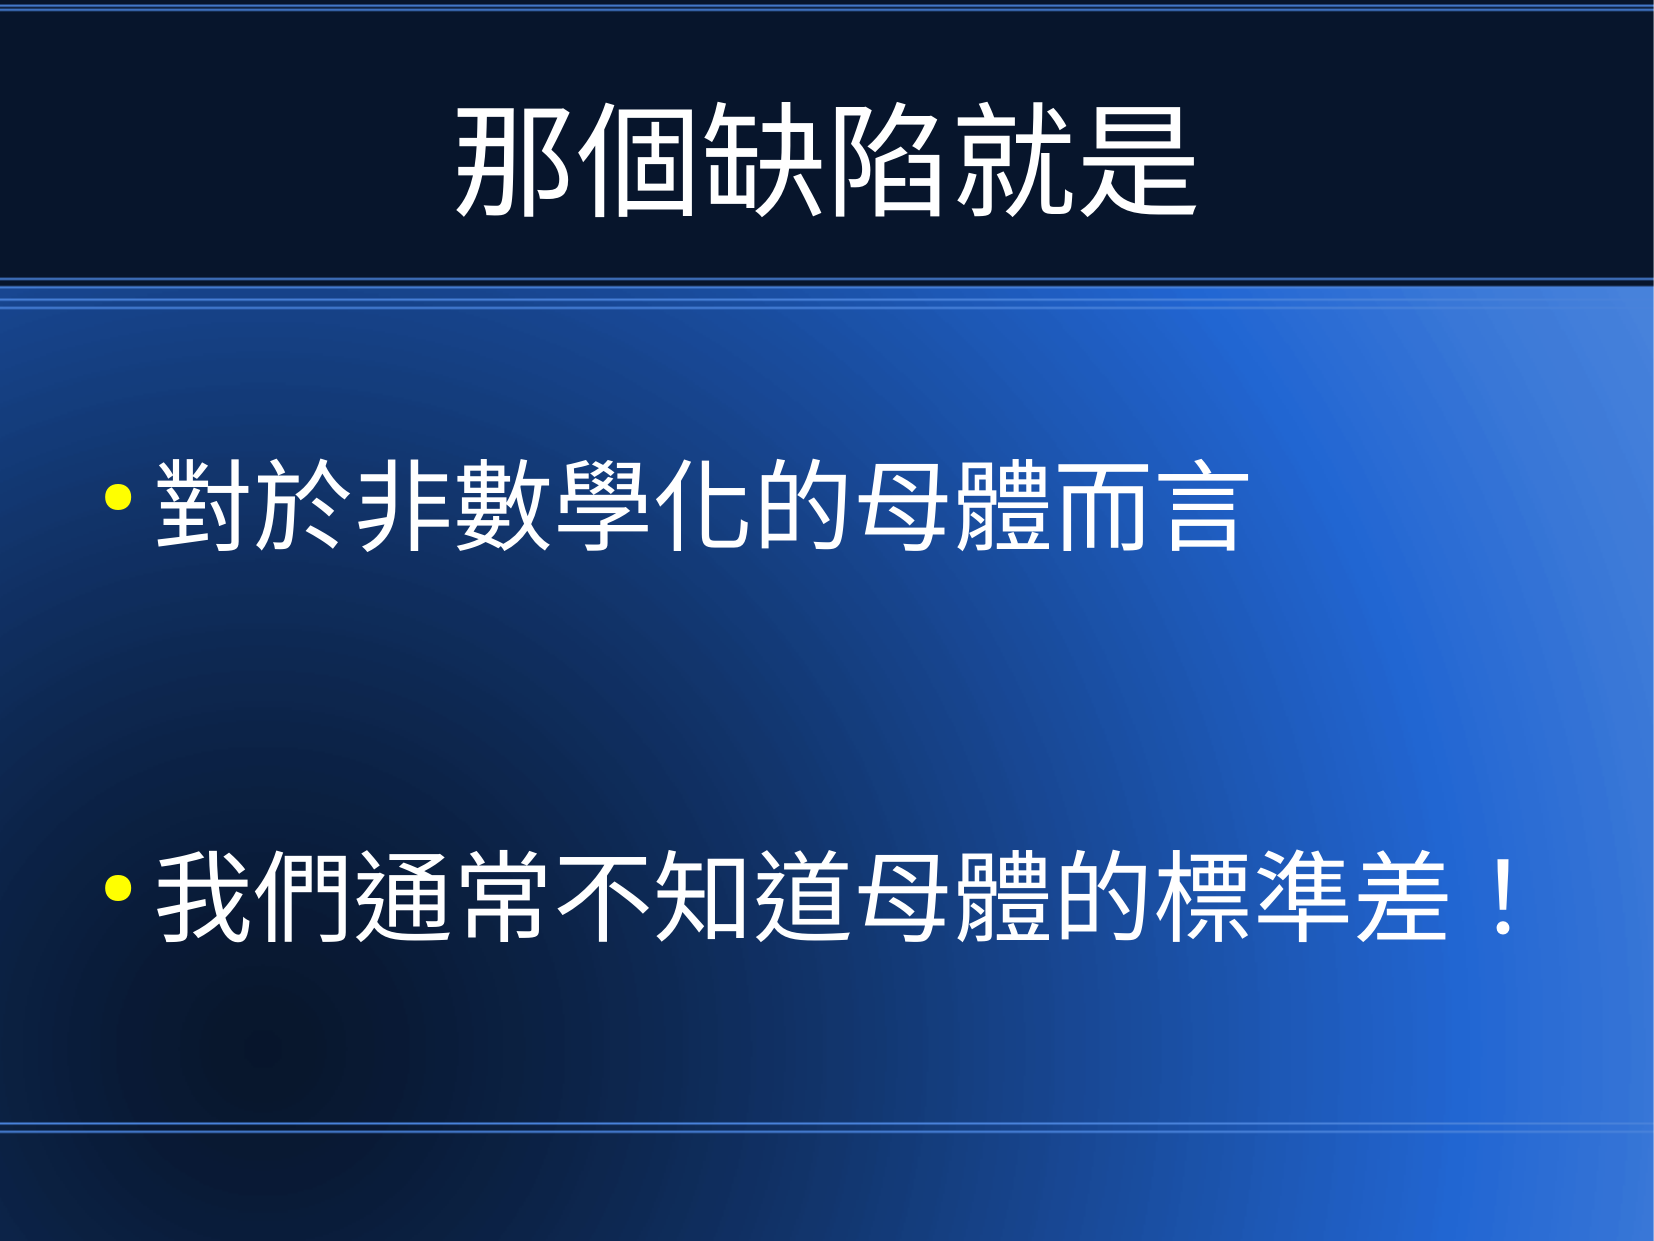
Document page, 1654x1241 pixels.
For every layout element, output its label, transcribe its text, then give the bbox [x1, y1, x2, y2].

picture [0, 0, 1654, 1241]
title 那個缺陷就是 [82, 49, 1571, 257]
list 對於非數學化的母體而言 我們通常不知道母體的標準差！ [82, 355, 1571, 1241]
